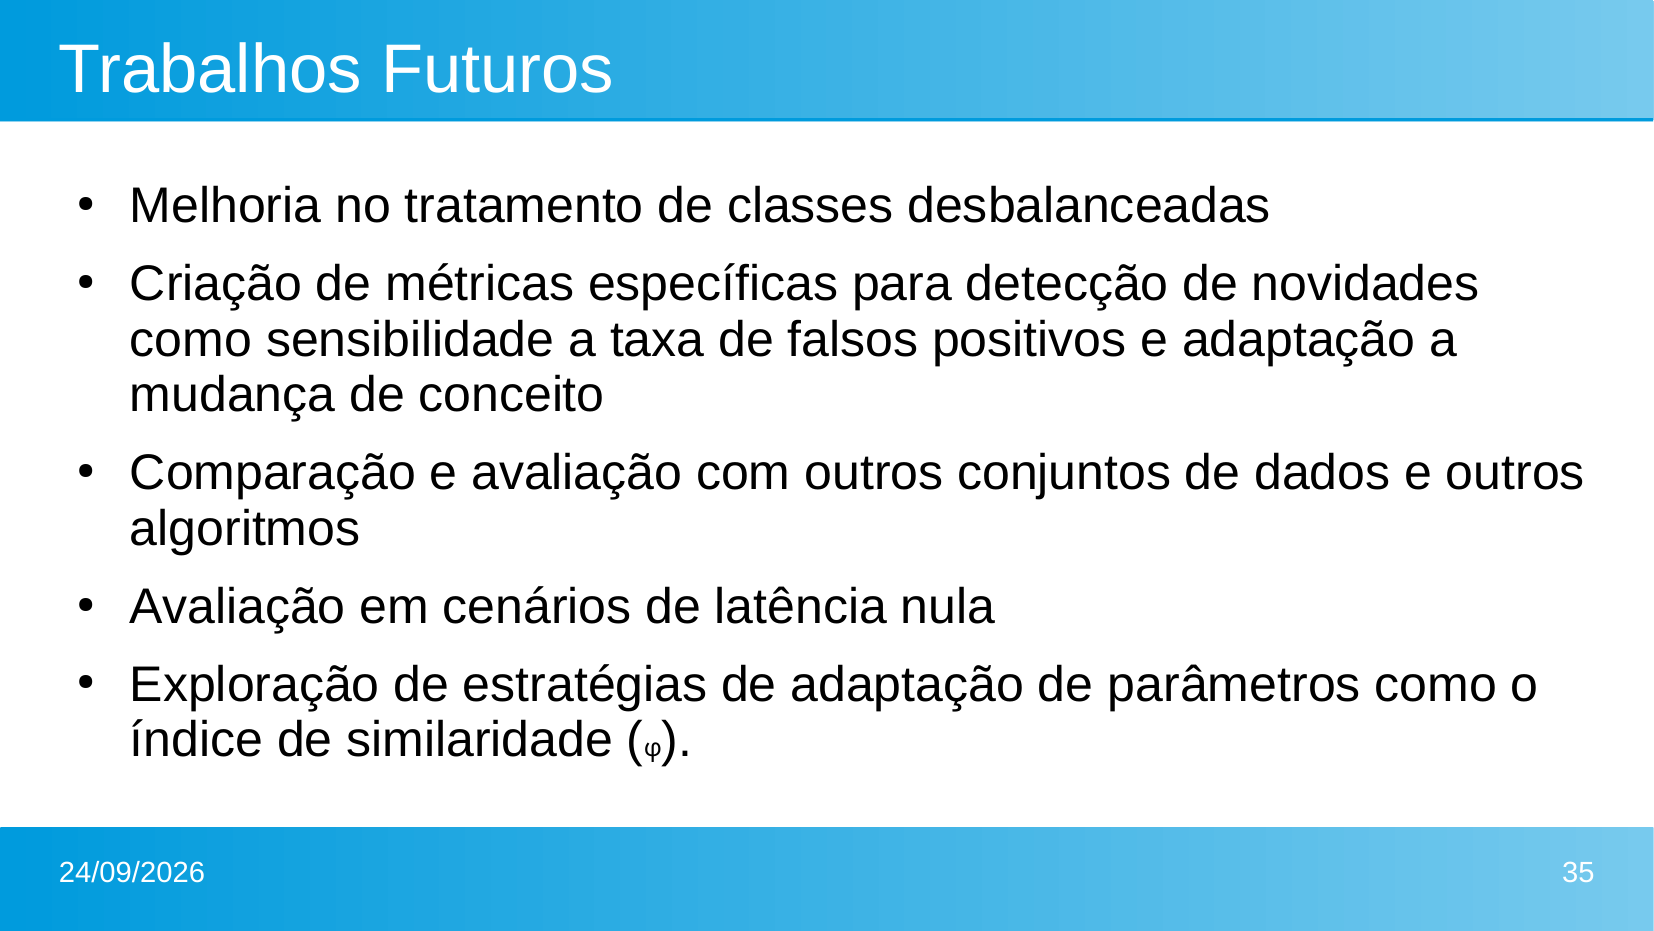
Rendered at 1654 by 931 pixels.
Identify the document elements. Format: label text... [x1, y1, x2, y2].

list Melhoria no tratamento de classes desbalanceadas Criação de métricas específicas para detecção de novidades como sensibilidade a taxa de falsos positivos e adaptação a mudança de conceito Comparação e avaliação com outros conjuntos de dados e outros algoritmos Avaliação em cenários de latência nula Exploração de estratégias de adaptação de parâmetros como o índice de similaridade (φ). [59, 177, 1595, 768]
title Trabalhos Futuros [59, 29, 1595, 108]
